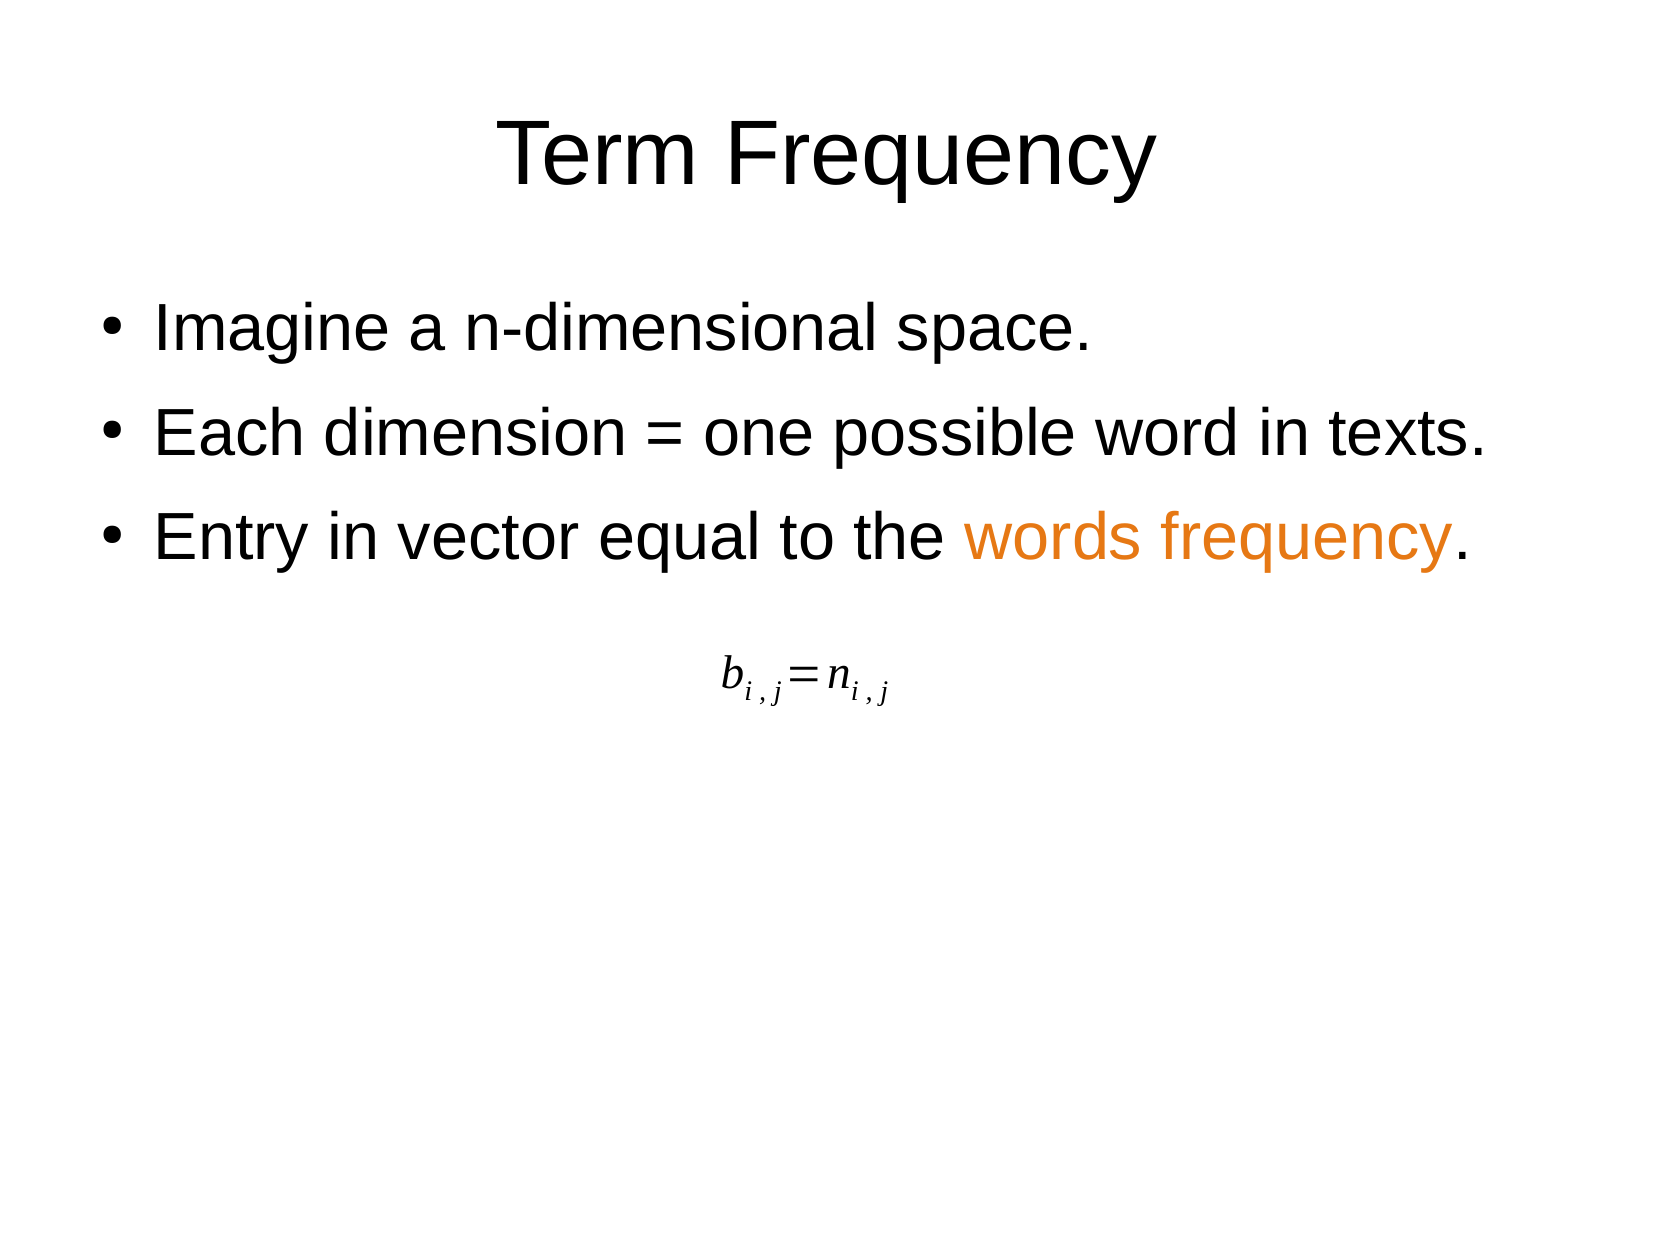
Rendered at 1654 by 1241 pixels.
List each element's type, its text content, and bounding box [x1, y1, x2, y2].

title Term Frequency [82, 56, 1571, 250]
list Imagine a n-dimensional space. Each dimension = one possible word in texts. Entry in vector equal to the words frequency. [82, 290, 1571, 1094]
chart [708, 647, 900, 707]
